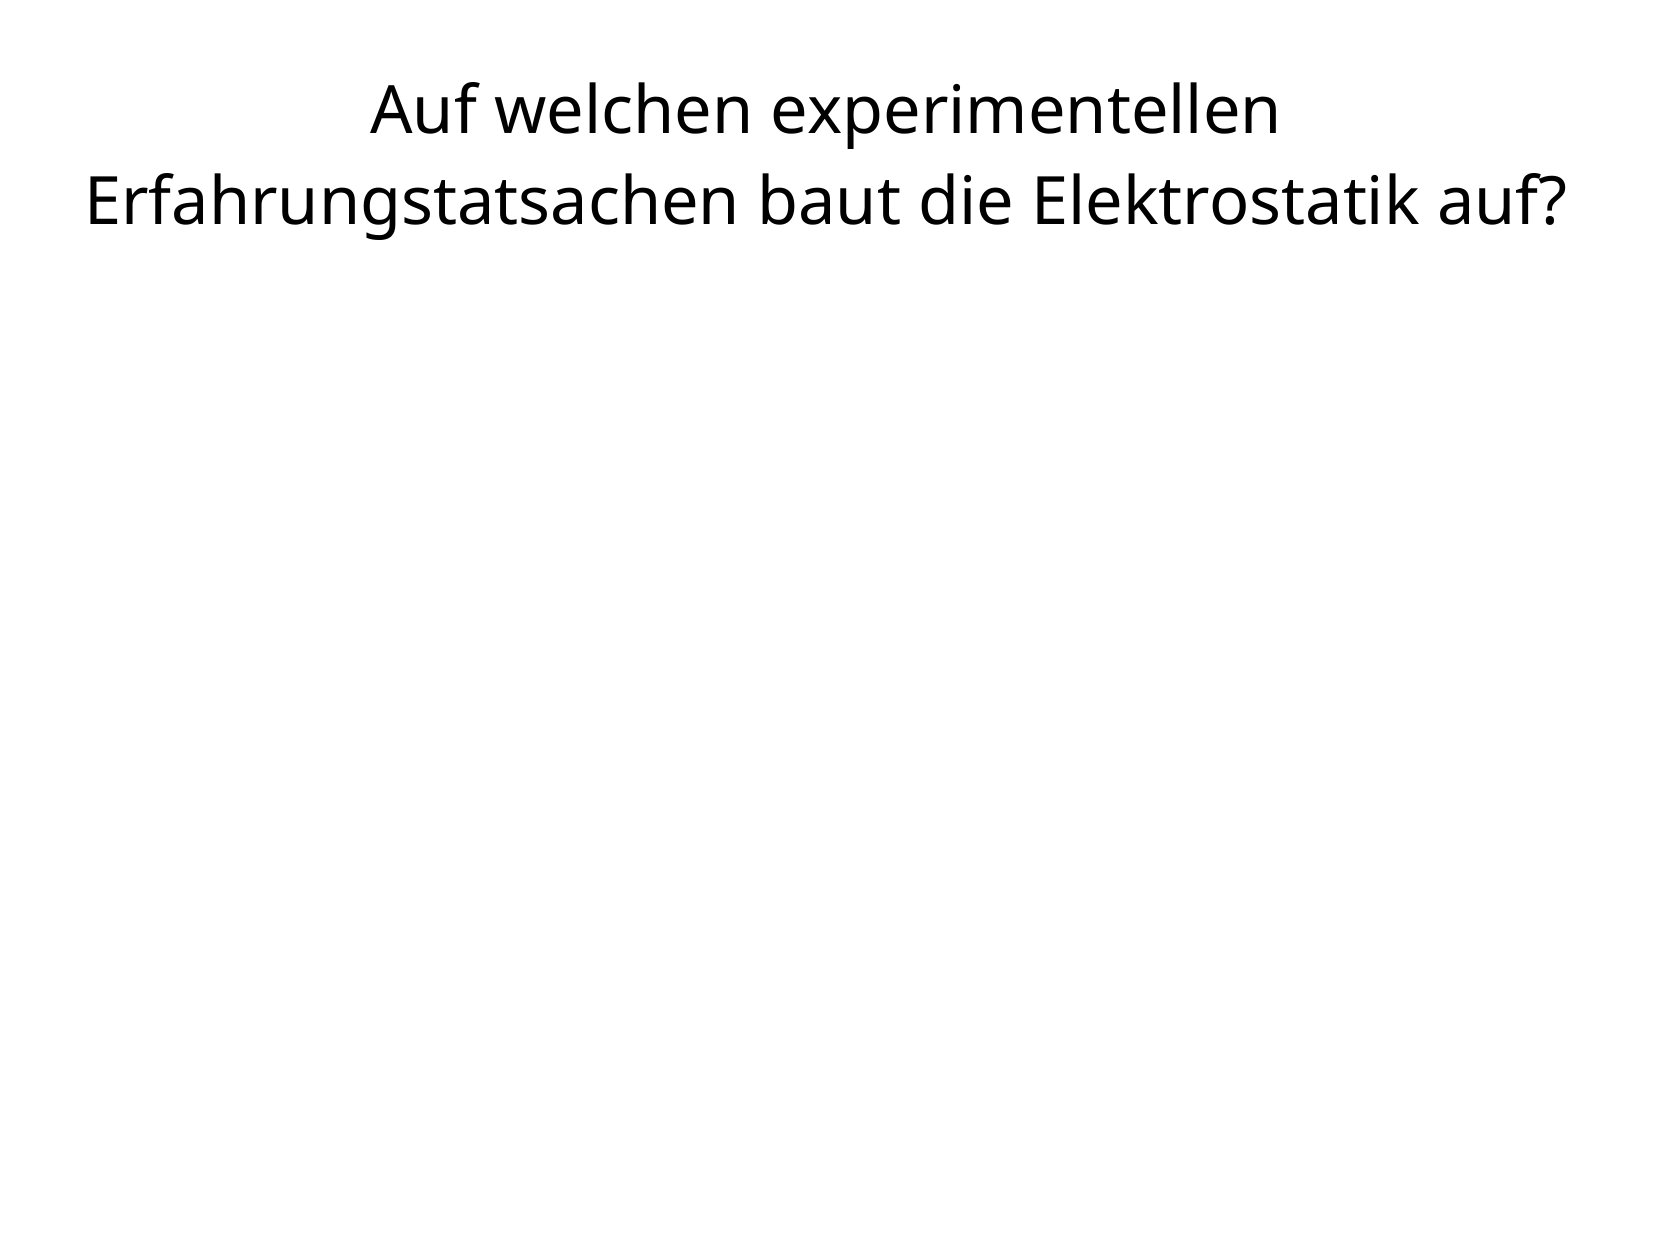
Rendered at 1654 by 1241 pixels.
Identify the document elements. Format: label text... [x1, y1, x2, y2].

title Auf welchen experimentellen Erfahrungstatsachen baut die Elektrostatik auf? [82, 49, 1571, 257]
